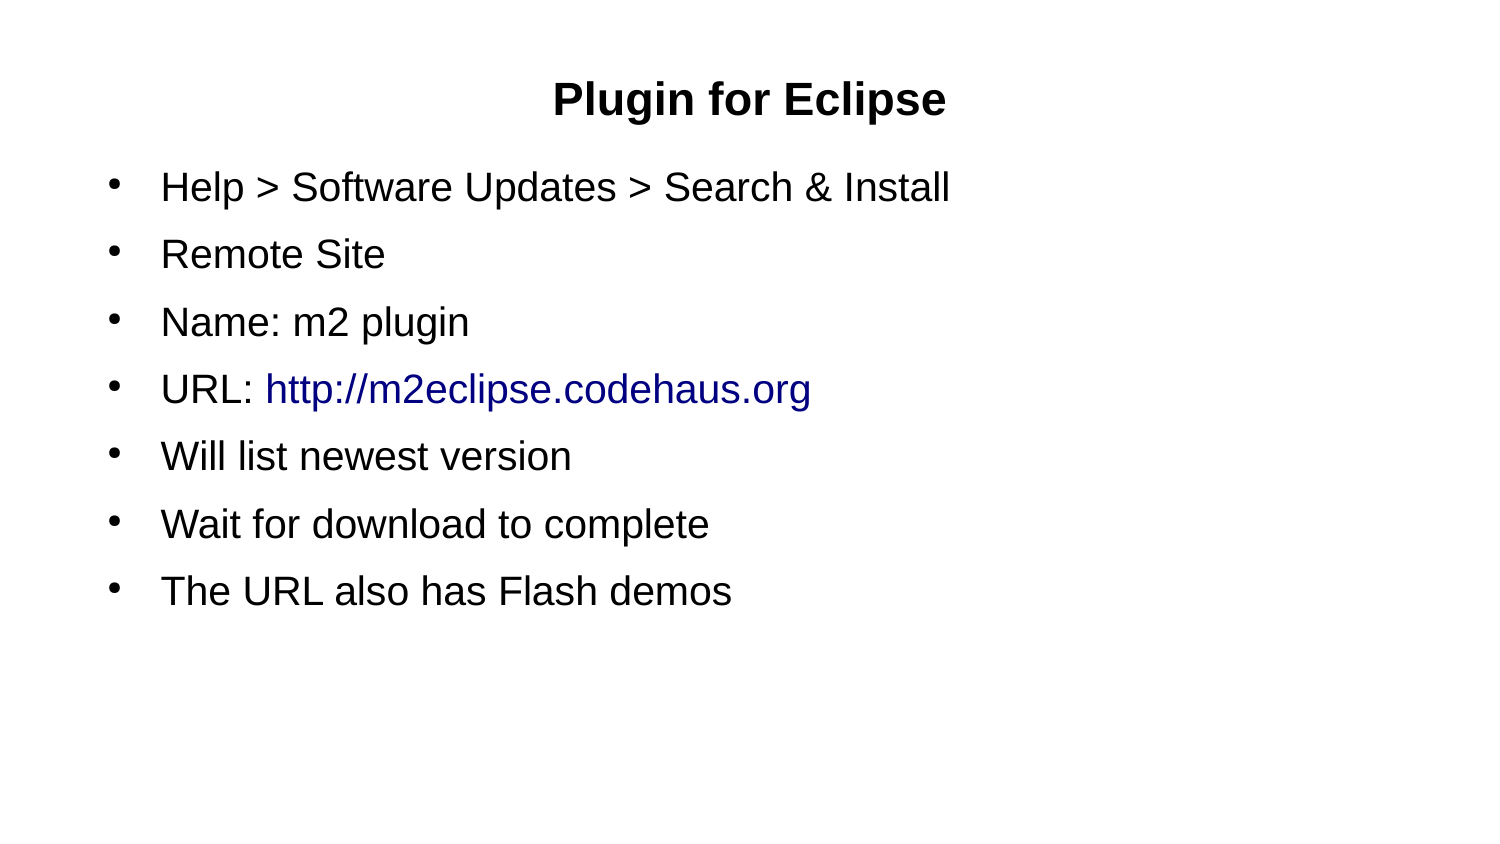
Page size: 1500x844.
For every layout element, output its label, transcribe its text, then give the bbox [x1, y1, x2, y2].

list Help > Software Updates > Search & Install Remote Site Name: m2 plugin URL: http://m2eclipse.codehaus.org Will list newest version Wait for download to complete The URL also has Flash demos [75, 153, 1395, 807]
title Plugin for Eclipse [75, 33, 1425, 133]
